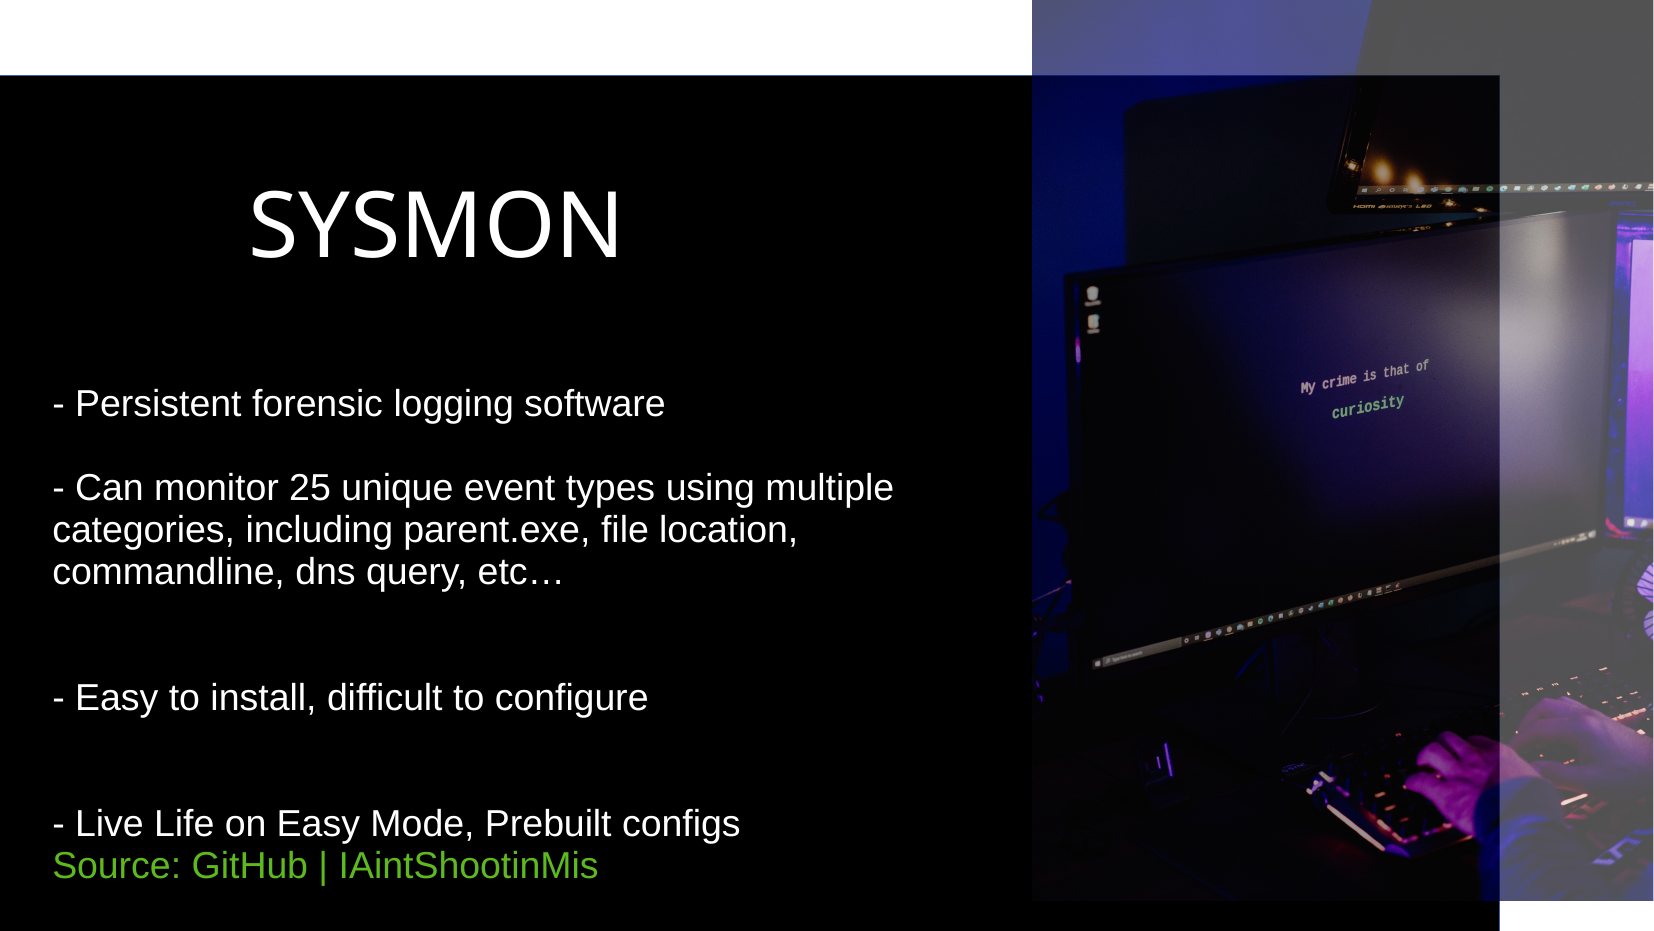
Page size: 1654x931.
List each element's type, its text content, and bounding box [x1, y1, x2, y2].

text_box - Persistent forensic logging software - Can monitor 25 unique event types using multiple categories, including parent.exe, file location, commandline, dns query, etc… - Easy to install, difficult to configure - Live Life on Easy Mode, Prebuilt configs Source: GitHub | IAintShootinMis [37, 375, 1013, 894]
title SYSMON [49, 32, 826, 375]
picture [1032, 0, 1654, 901]
text_box [0, 75, 1500, 931]
